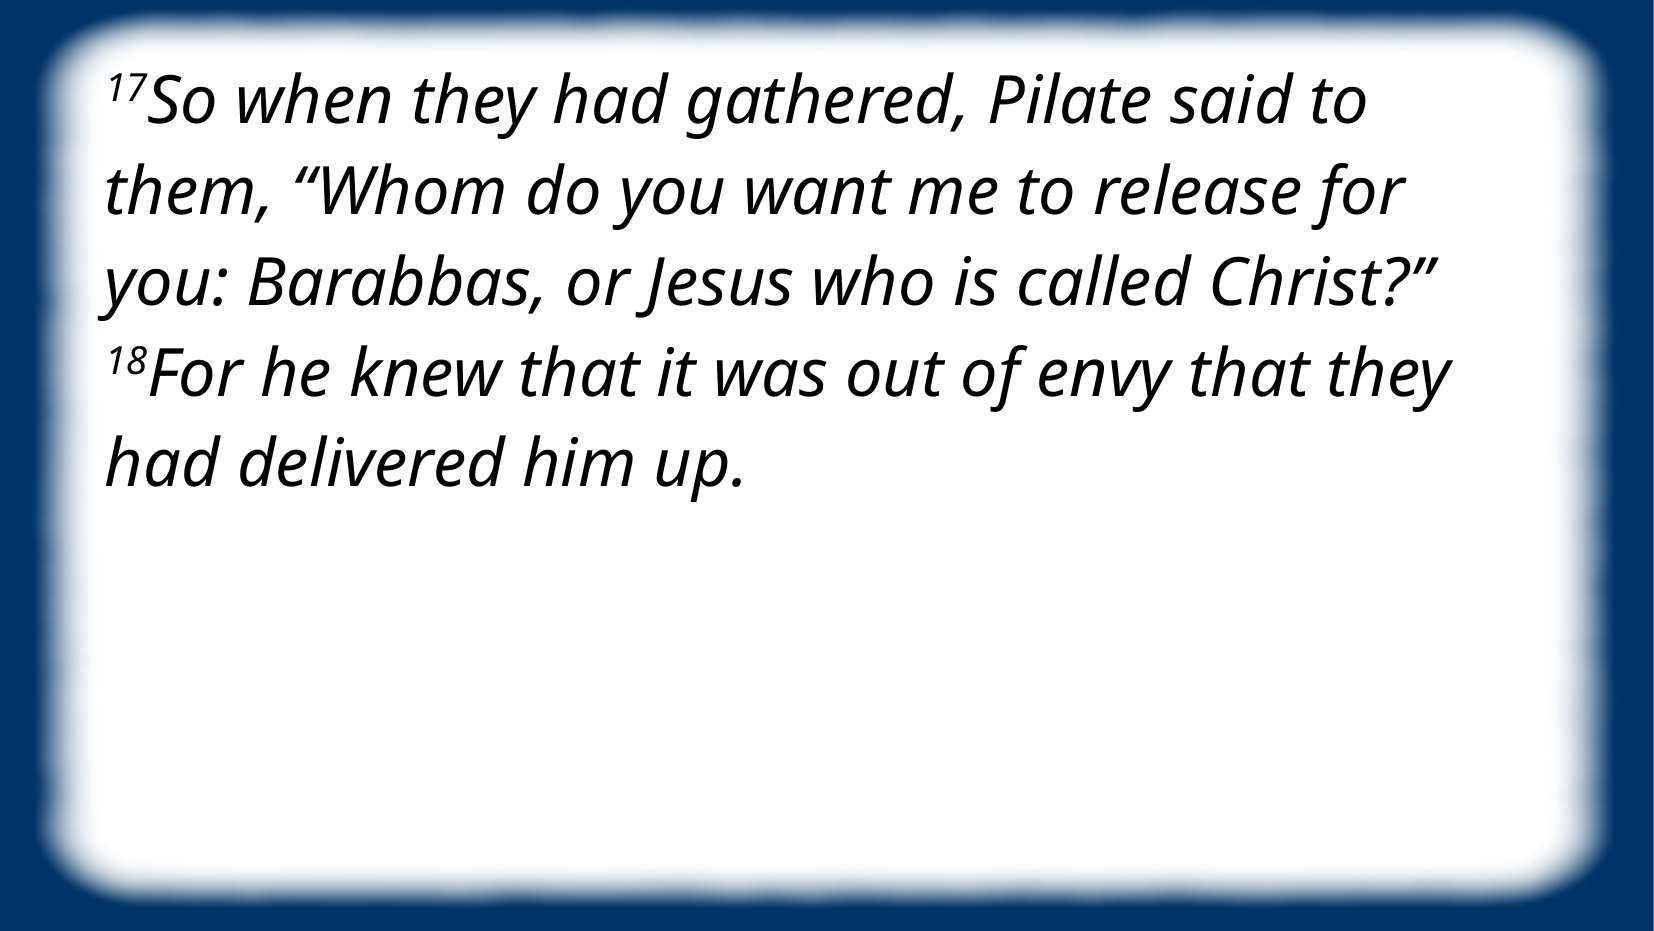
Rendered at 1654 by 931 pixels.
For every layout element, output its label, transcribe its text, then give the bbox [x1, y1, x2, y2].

picture [0, 0, 1654, 931]
text_box 17So when they had gathered, Pilate said to them, “Whom do you want me to release for you: Barabbas, or Jesus who is called Christ?” 18For he knew that it was out of envy that they had delivered him up. [90, 45, 1546, 504]
